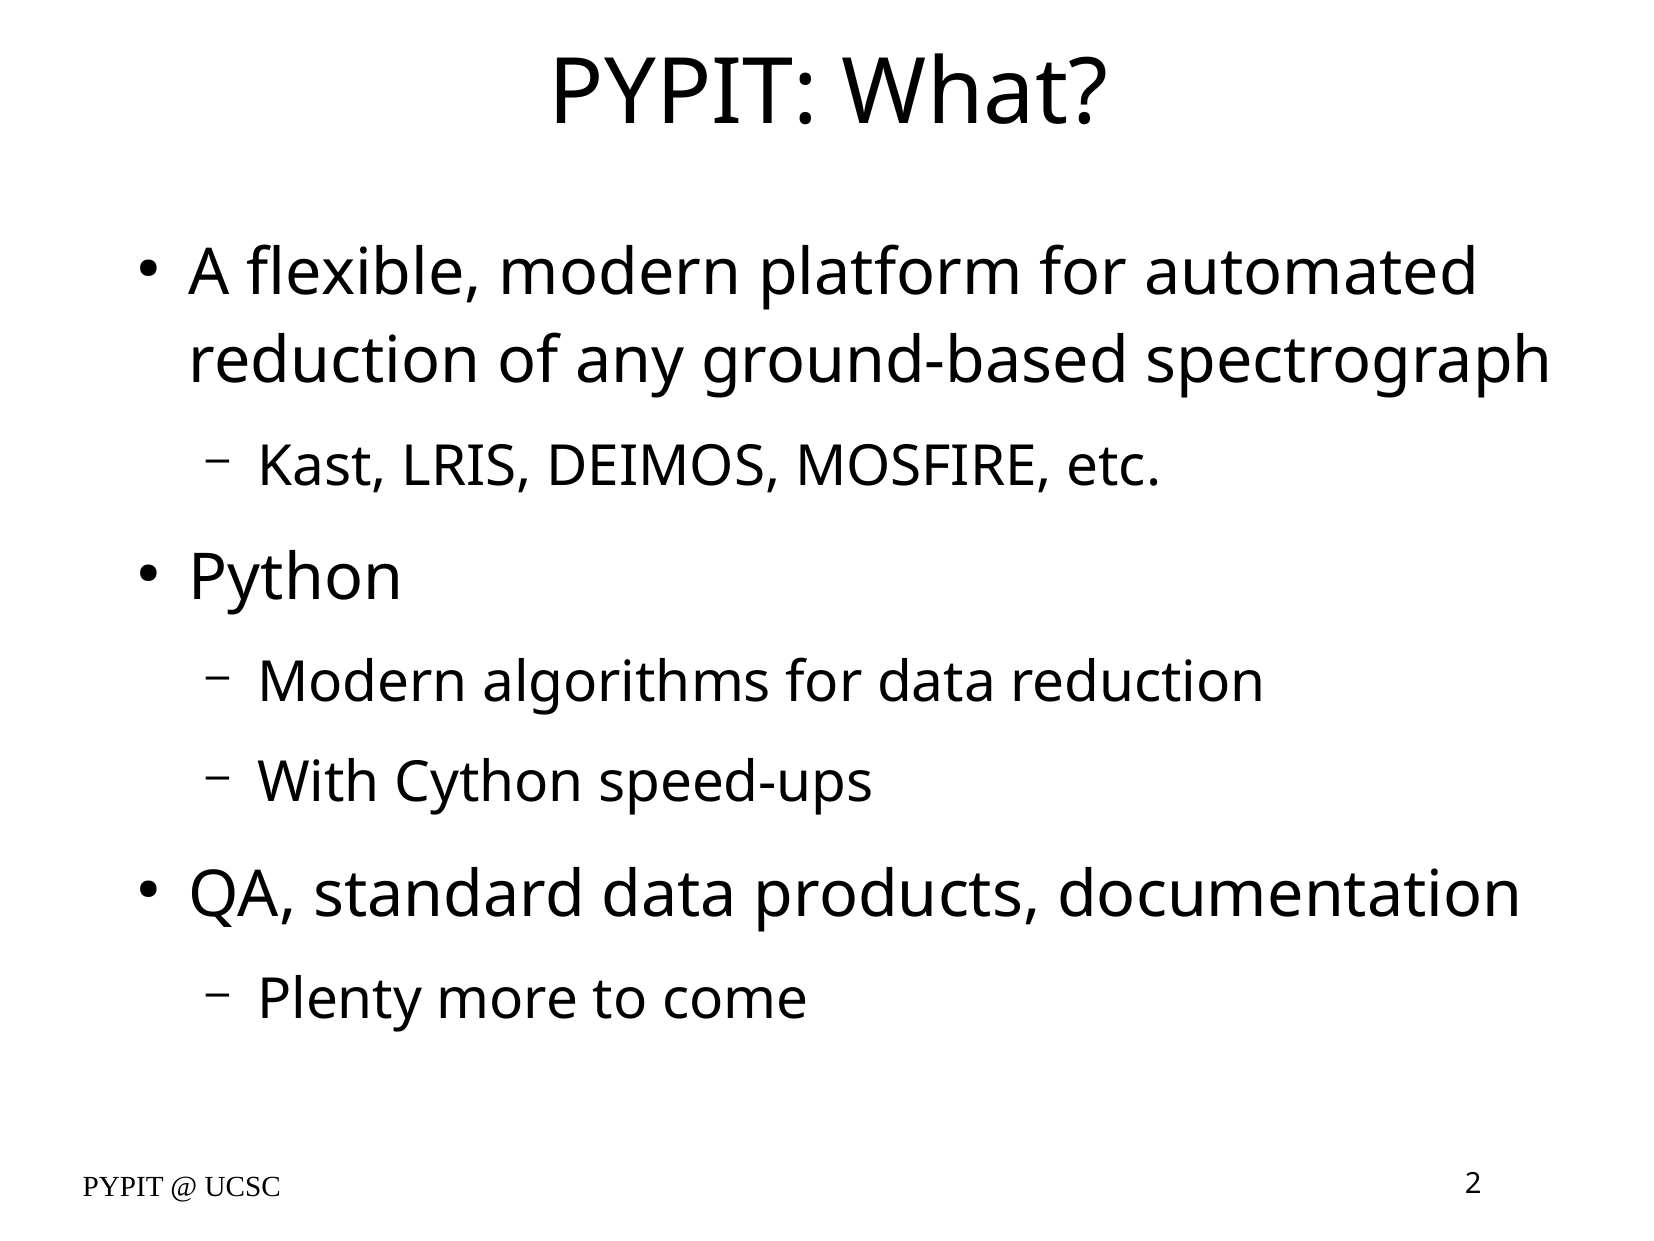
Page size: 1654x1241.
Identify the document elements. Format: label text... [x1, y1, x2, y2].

list A flexible, modern platform for automated reduction of any ground-based spectrograph Kast, LRIS, DEIMOS, MOSFIRE, etc. Python Modern algorithms for data reduction With Cython speed-ups QA, standard data products, documentation Plenty more to come [120, 225, 1591, 1096]
title PYPIT: What? [180, 11, 1478, 166]
